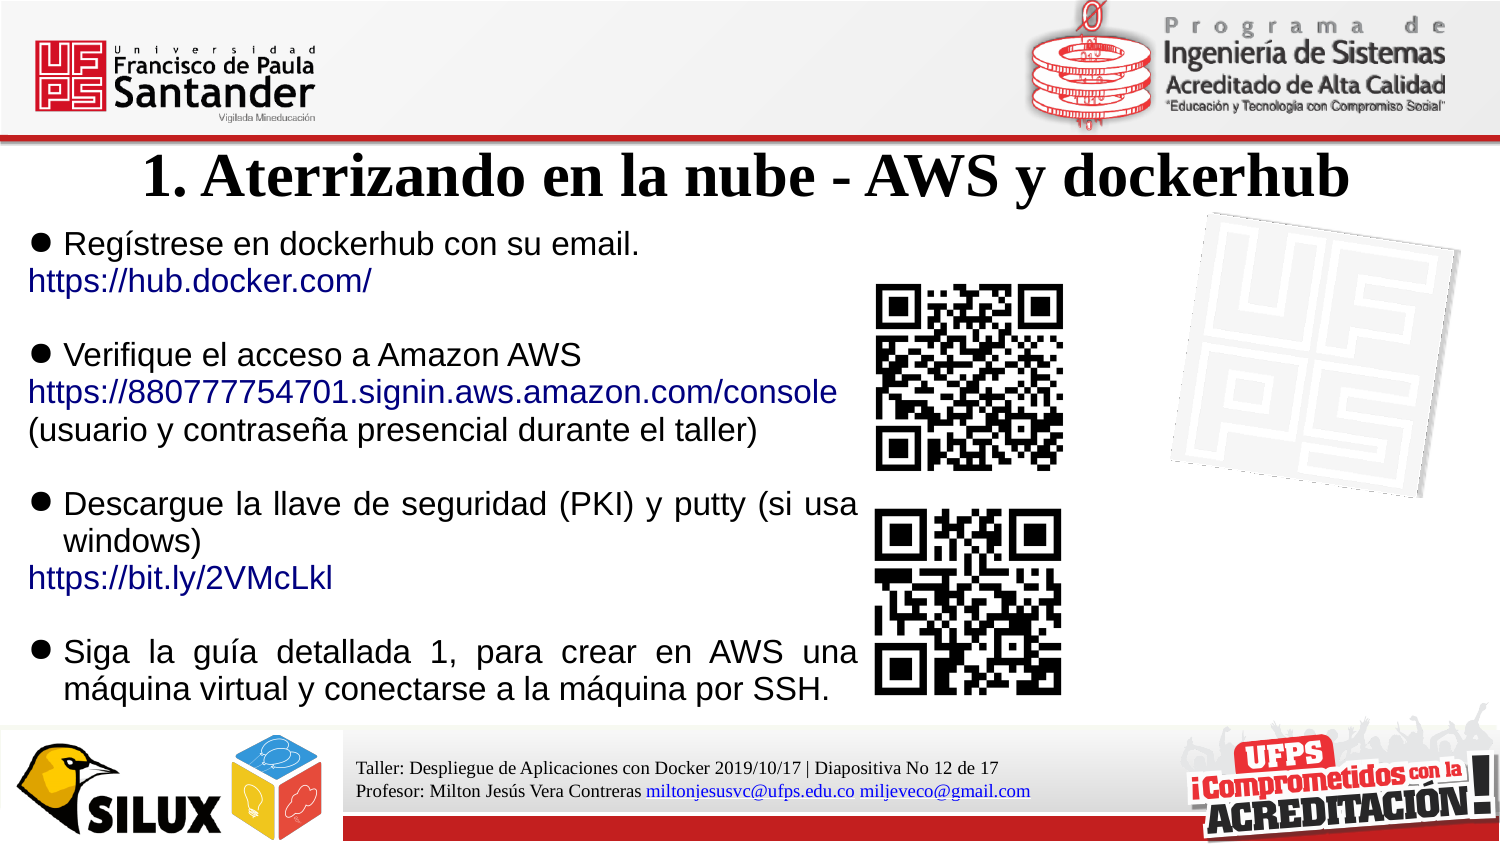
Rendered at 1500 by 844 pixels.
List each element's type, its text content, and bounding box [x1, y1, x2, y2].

picture [1180, 702, 1500, 844]
picture [1023, 0, 1445, 128]
picture [11, 734, 329, 842]
picture [1170, 247, 1453, 497]
picture [20, 33, 324, 128]
text_box Regístrese en dockerhub con su email. https://hub.docker.com/ Verifique el acceso a Amazon AWS https://880777754701.signin.aws.amazon.com/console (usuario y contraseña presencial durante el taller) Descargue la llave de seguridad (PKI) y putty (si usa windows) https://bit.ly/2VMcLkl Siga la guía detallada 1, para crear en AWS una máquina virtual y conectarse a la máquina por SSH. [13, 218, 875, 715]
picture [862, 270, 1077, 485]
text_box 1. Aterrizando en la nube - AWS y dockerhub [19, 128, 1475, 247]
picture [862, 496, 1075, 709]
